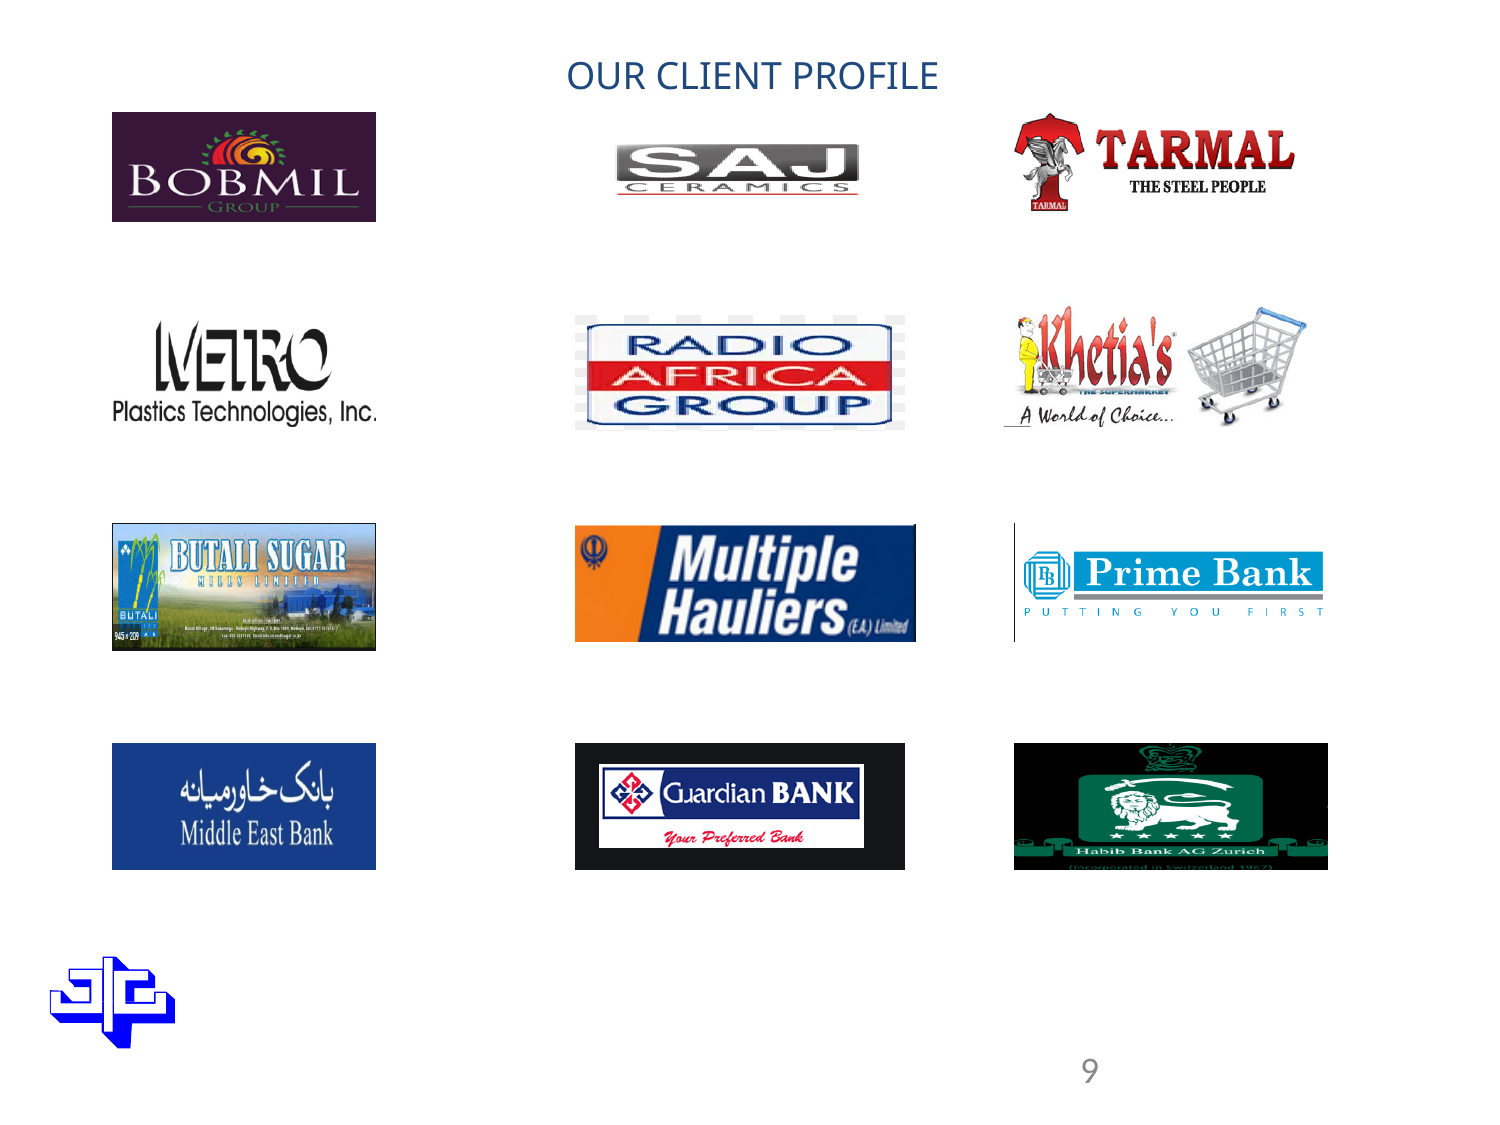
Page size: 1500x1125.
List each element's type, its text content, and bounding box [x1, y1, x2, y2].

picture [575, 743, 905, 870]
text_box OUR CLIENT PROFILE [551, 37, 955, 104]
picture [1004, 301, 1316, 427]
picture [1014, 743, 1328, 870]
picture [1014, 523, 1328, 642]
picture [575, 111, 902, 222]
picture [112, 743, 376, 870]
text_box [1080, 1046, 1426, 1103]
text_box [49, 956, 175, 1049]
picture [575, 315, 905, 431]
picture [112, 112, 376, 222]
picture [575, 524, 916, 642]
picture [112, 523, 376, 651]
picture [112, 320, 376, 427]
picture [1014, 112, 1295, 213]
